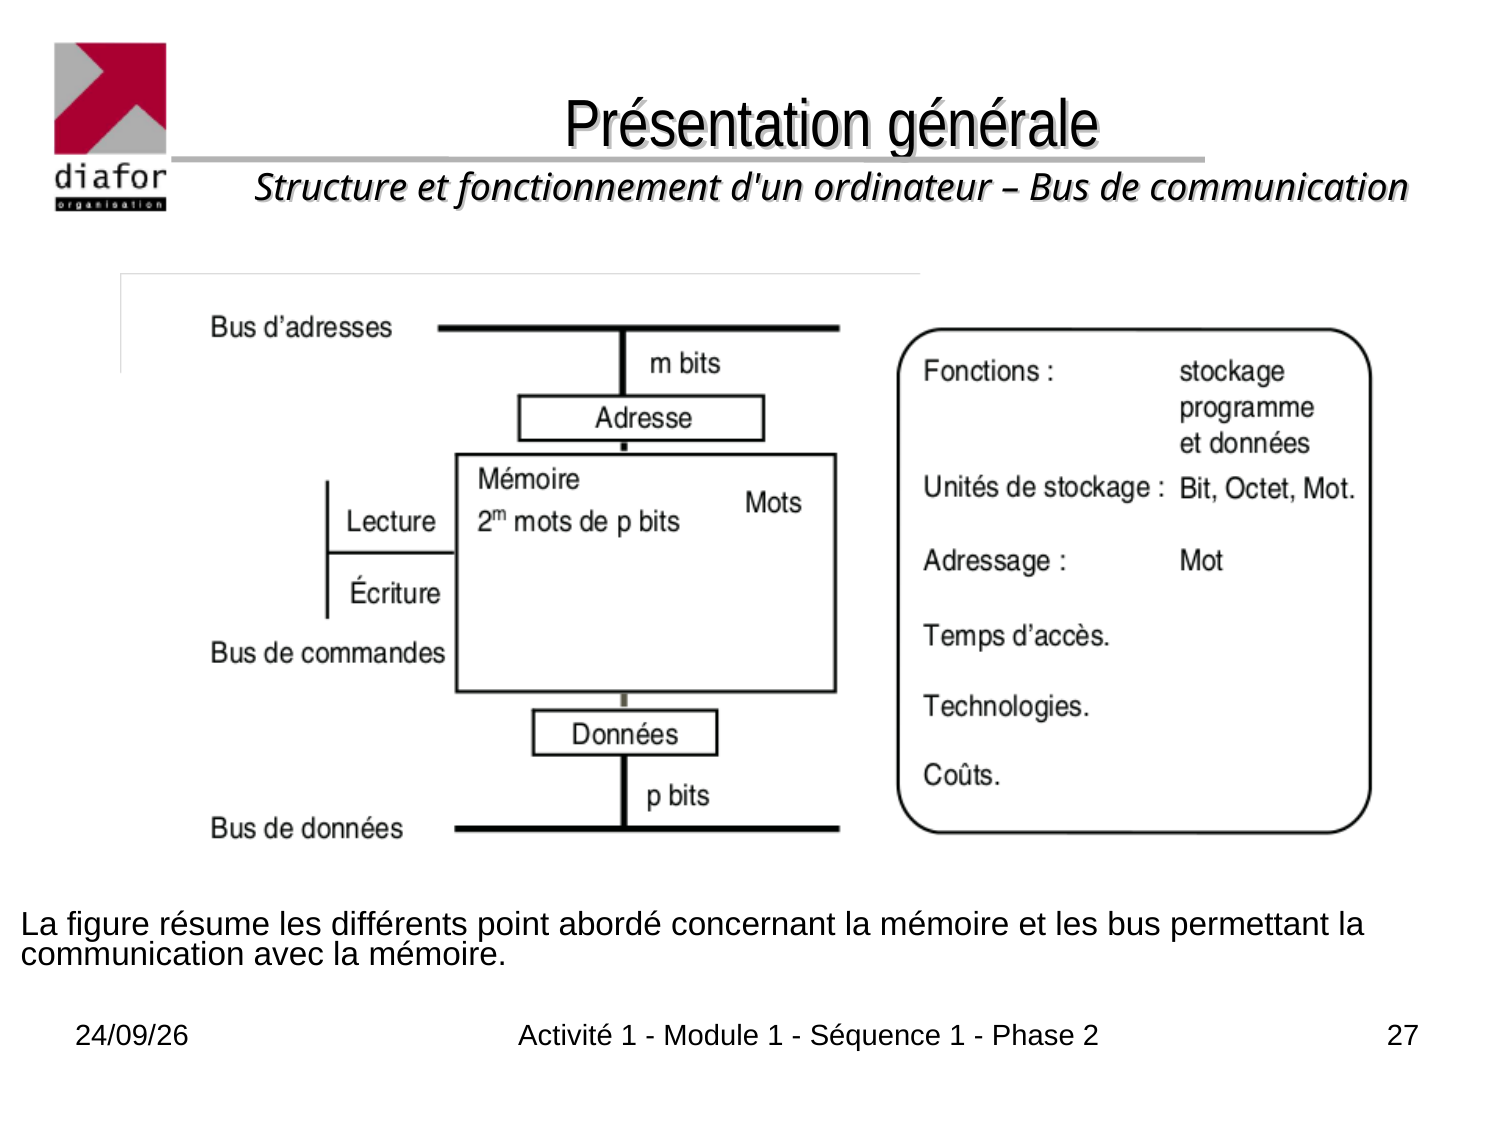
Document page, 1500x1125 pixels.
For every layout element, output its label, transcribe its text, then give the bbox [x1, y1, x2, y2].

text_box La figure résume les différents point abordé concernant la mémoire et les bus permettant la communication avec la mémoire. [5, 903, 1495, 979]
title Présentation générale Structure et fonctionnement d'un ordinateur – Bus de communication [157, 45, 1500, 250]
picture [53, 42, 168, 213]
picture [120, 273, 1405, 865]
